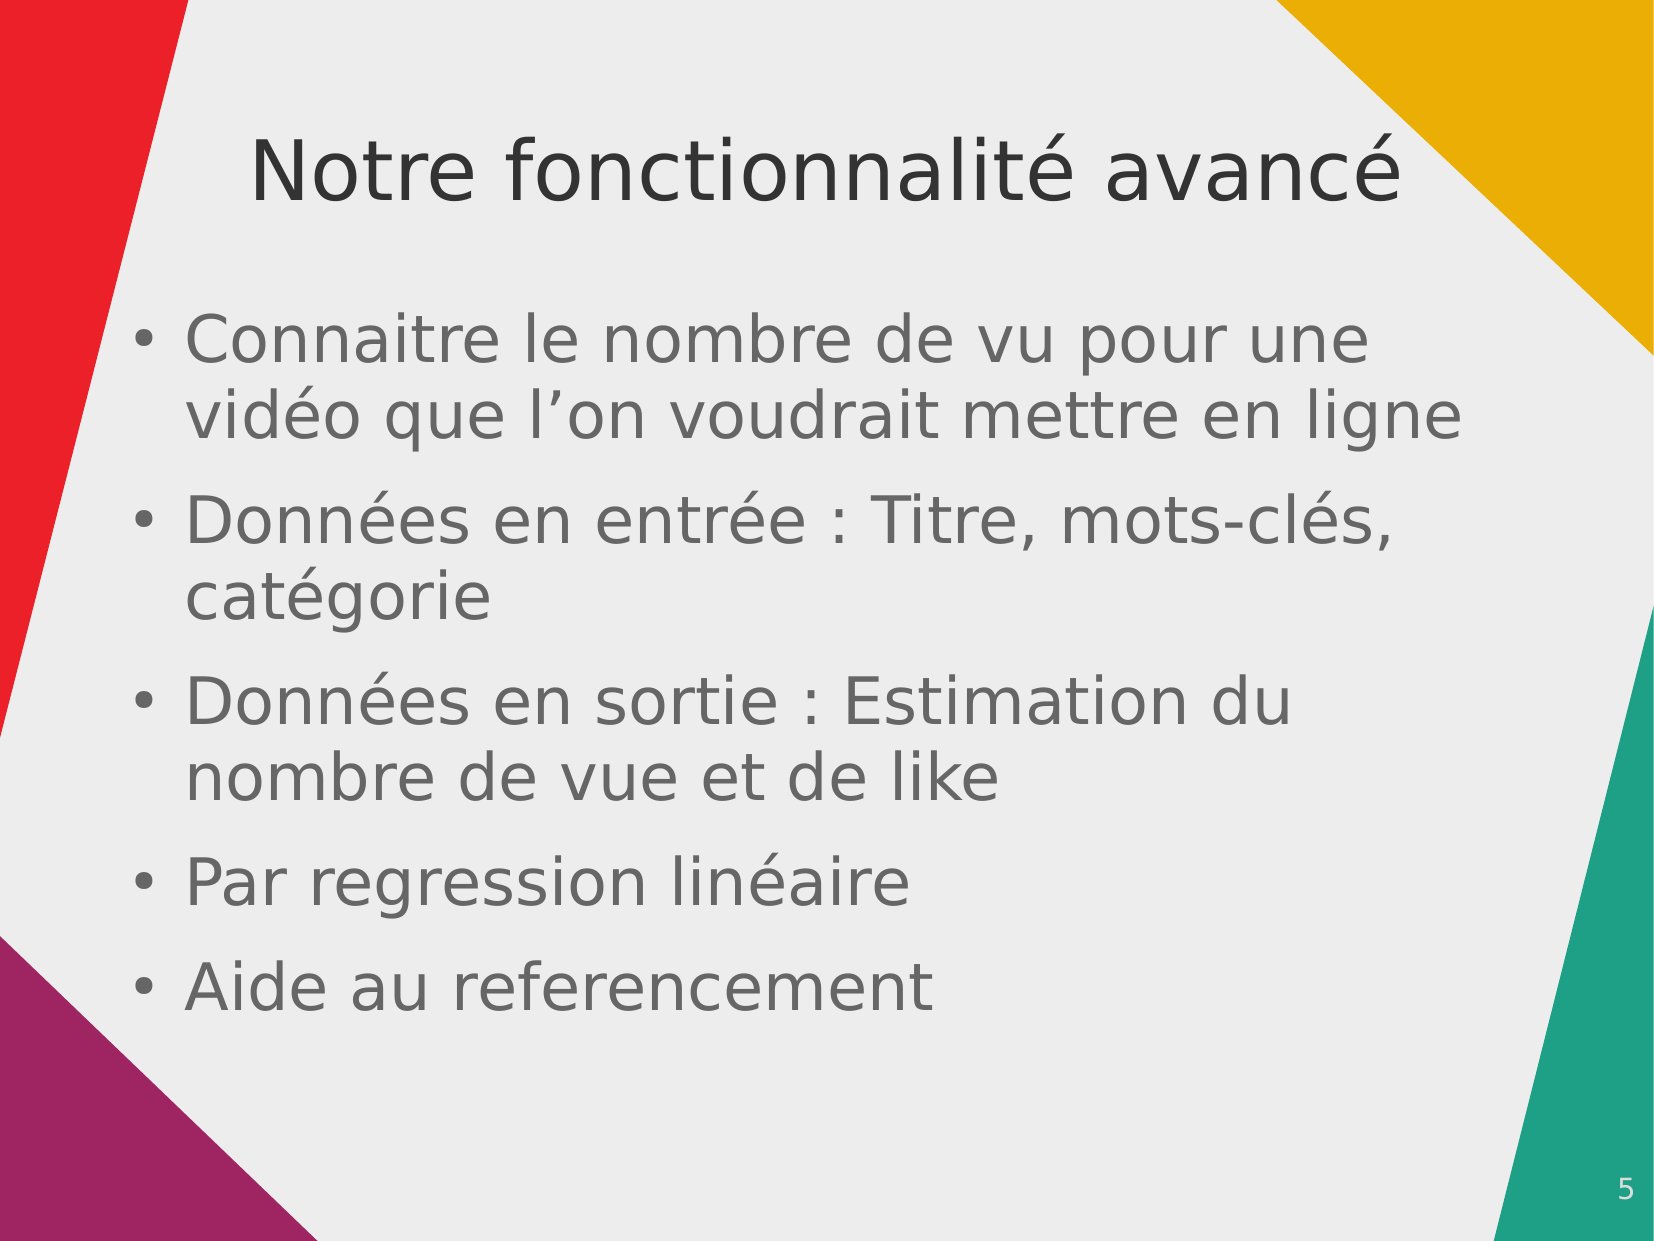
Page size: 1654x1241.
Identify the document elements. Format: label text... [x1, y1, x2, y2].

list Connaitre le nombre de vu pour une vidéo que l’on voudrait mettre en ligne Données en entrée : Titre, mots-clés, catégorie Données en sortie : Estimation du nombre de vue et de like Par regression linéaire Aide au referencement [114, 302, 1539, 1033]
title Notre fonctionnalité avancé [114, 73, 1539, 271]
